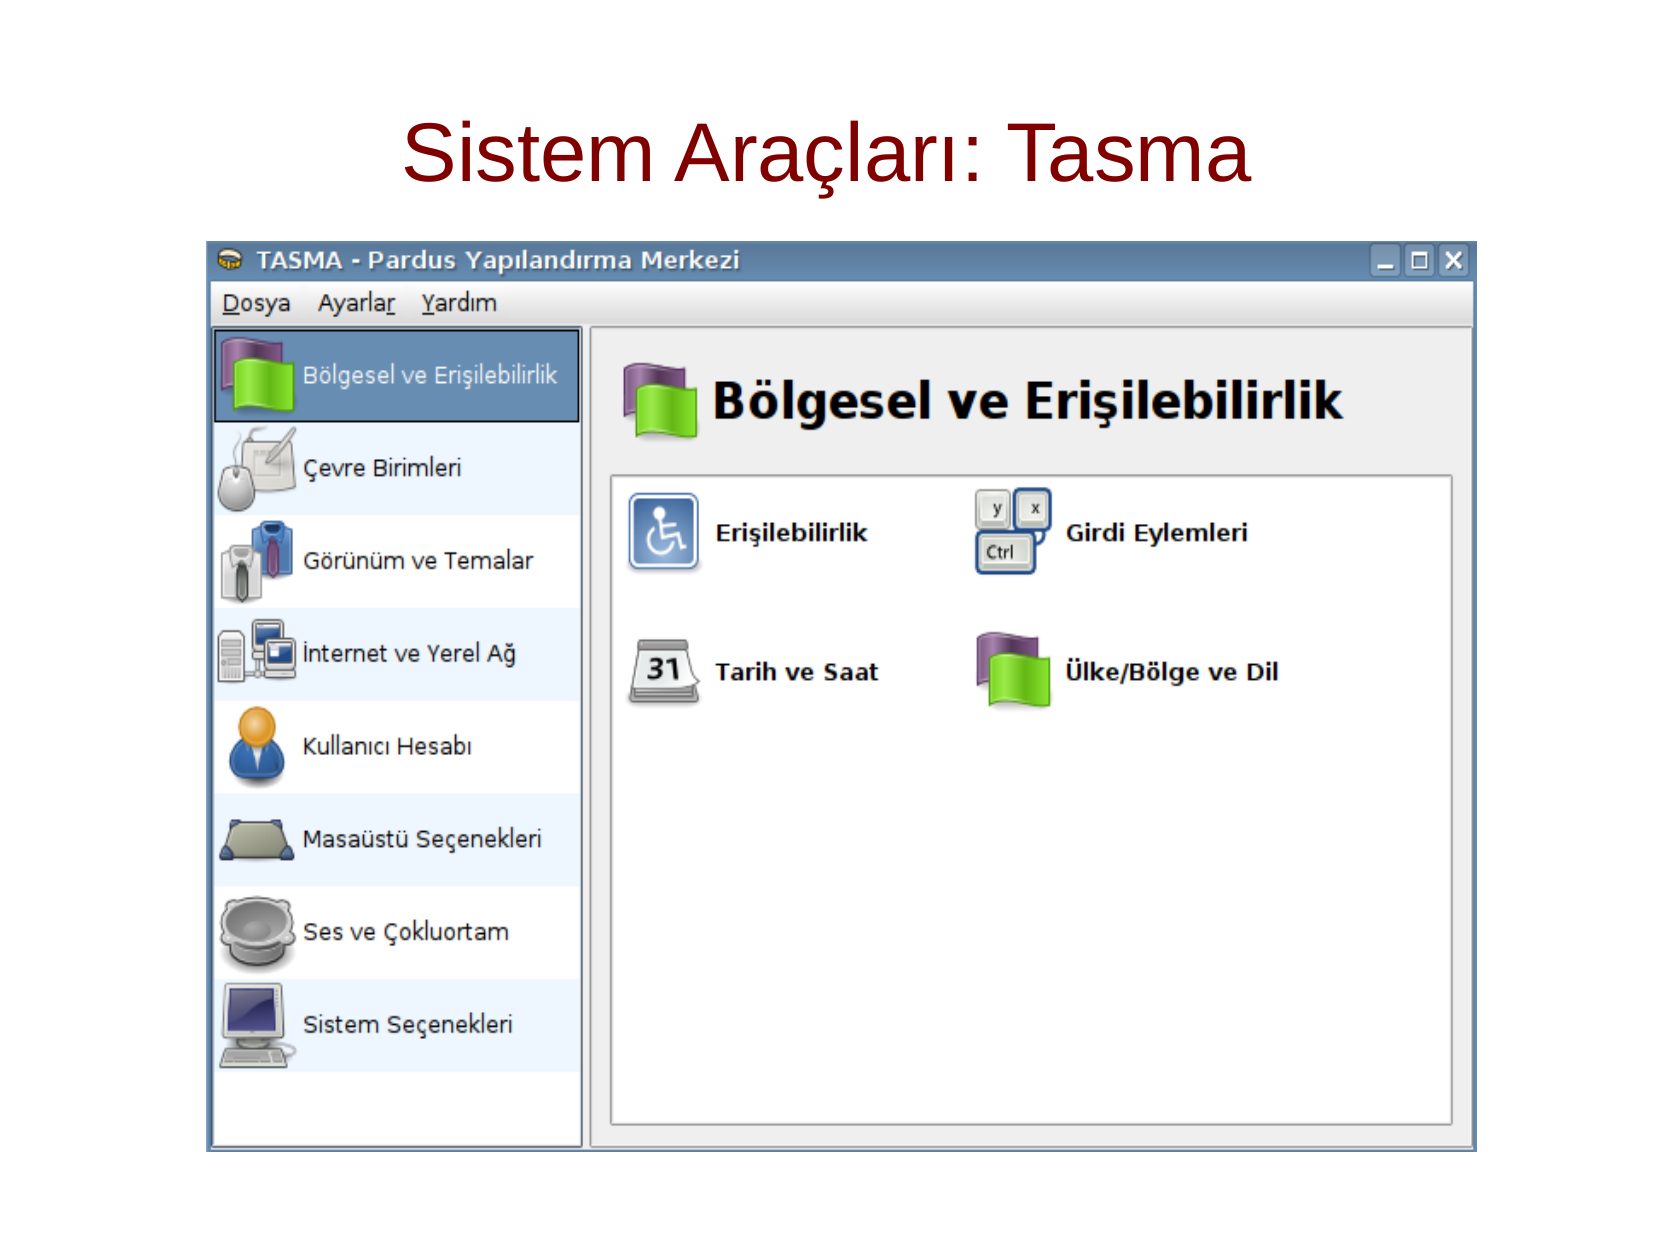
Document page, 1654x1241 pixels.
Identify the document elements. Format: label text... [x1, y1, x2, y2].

picture [206, 241, 1477, 1152]
title Sistem Araçları: Tasma [82, 49, 1571, 257]
